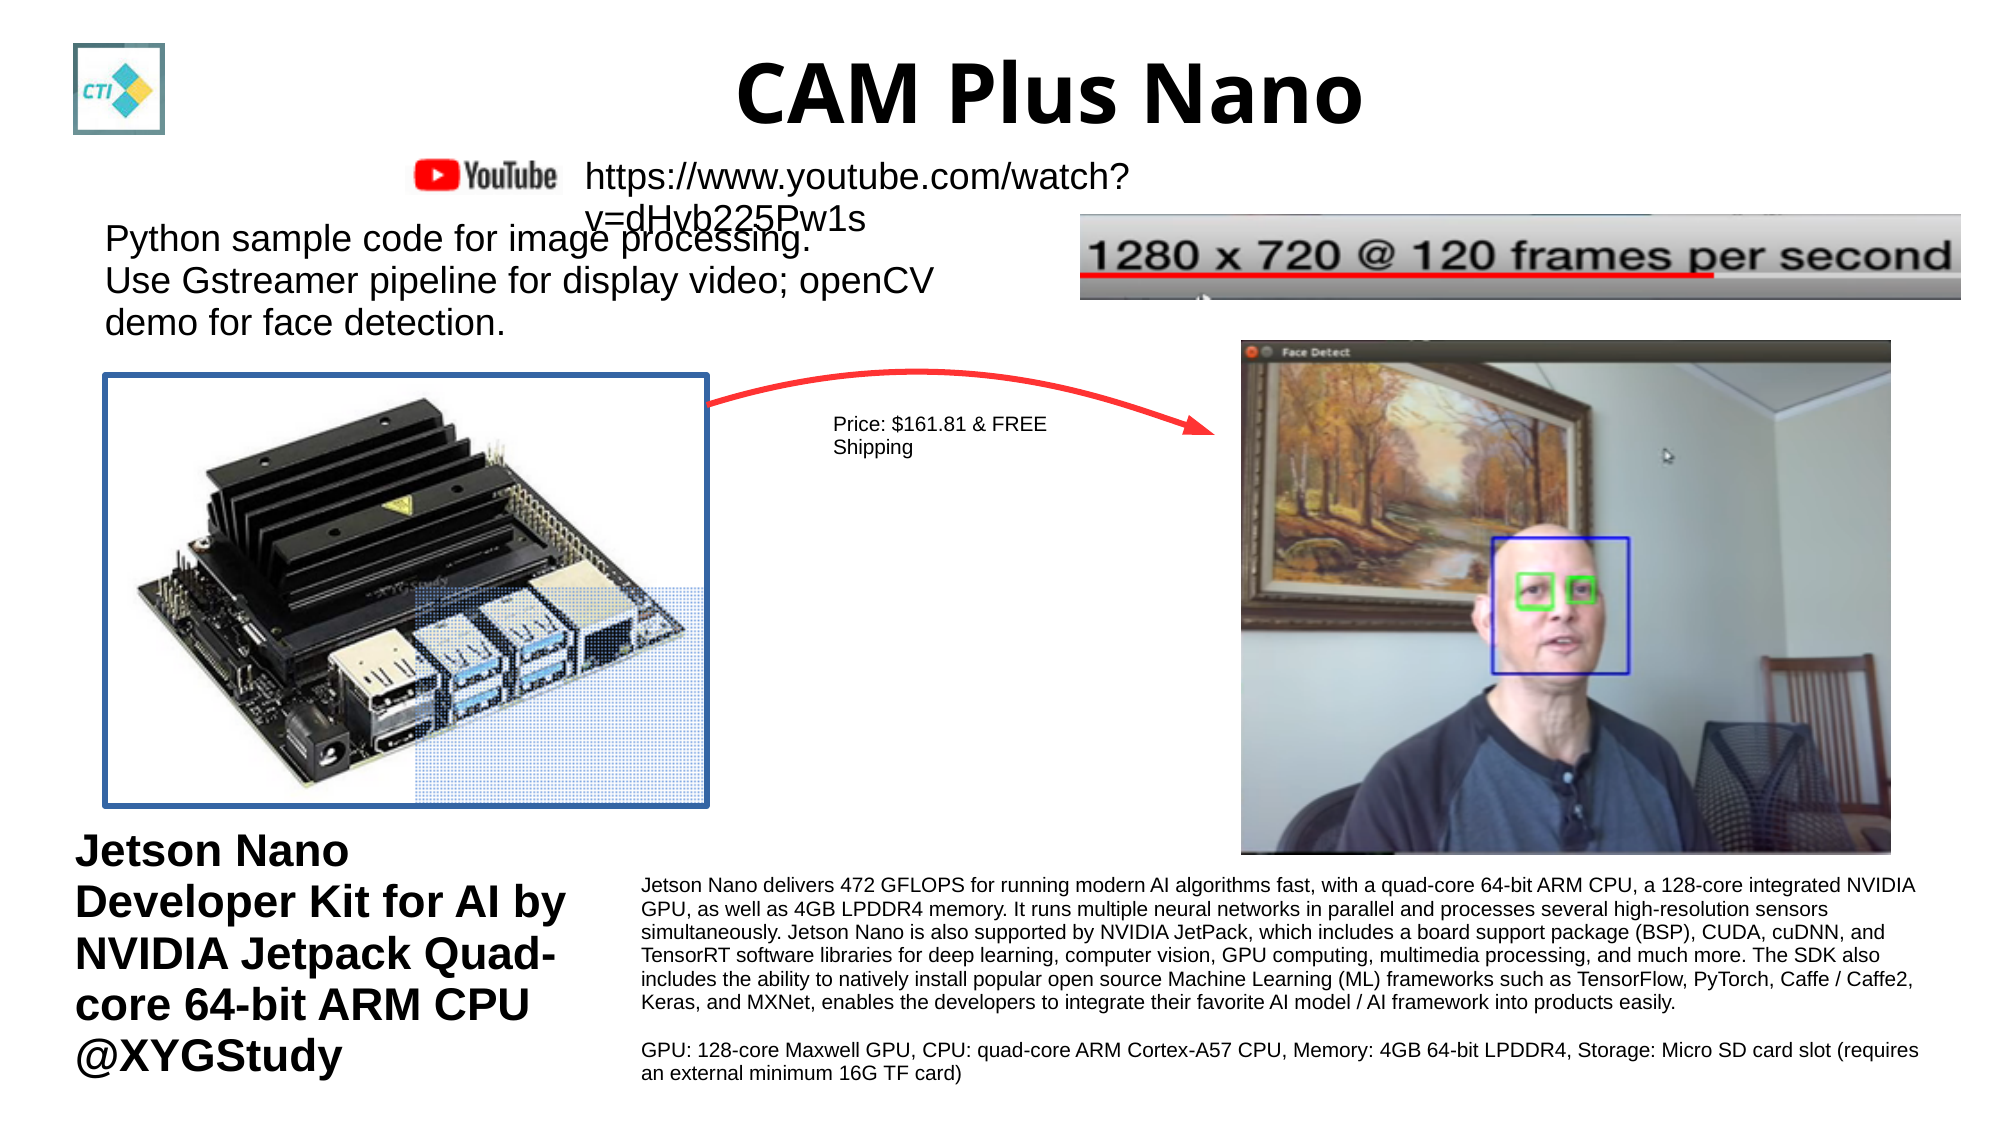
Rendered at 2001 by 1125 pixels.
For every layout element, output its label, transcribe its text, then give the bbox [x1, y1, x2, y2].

picture [405, 152, 563, 196]
picture [108, 378, 704, 803]
text_box Jetson Nano Developer Kit for AI by NVIDIA Jetpack Quad-core 64-bit ARM CPU @XYGStudy [60, 817, 586, 1125]
picture [1241, 340, 1891, 856]
title CAM Plus Nano [300, 30, 1801, 148]
text_box Python sample code for image processing. Use Gstreamer pipeline for display video; openCV demo for face detection. [90, 210, 991, 352]
text_box https://www.youtube.com/watch?v=dHvb225Pw1s [570, 147, 1427, 205]
picture [1080, 214, 1961, 300]
text_box Price: $161.81 & FREE Shipping [818, 404, 1096, 516]
text_box Jetson Nano delivers 472 GFLOPS for running modern AI algorithms fast, with a quad-core 64-bit ARM CPU, a 128-core integrated NVIDIA GPU, as well as 4GB LPDDR4 memory. It runs multiple neural networks in parallel and processes several high-resolution sensors simultaneously. Jetson Nano is also supported by NVIDIA JetPack, which includes a board support package (BSP), CUDA, cuDNN, and TensorRT software libraries for deep learning, computer vision, GPU computing, multimedia processing, and much more. The SDK also includes the ability to natively install popular open source Machine Learning (ML) frameworks such as TensorFlow, PyTorch, Caffe / Caffe2, Keras, and MXNet, enables the developers to integrate their favorite AI model / AI framework into products easily. GPU: 128-core Maxwell GPU, CPU: quad-core ARM Cortex-A57 CPU, Memory: 4GB 64-bit LPDDR4, Storage: Micro SD card slot (requires an external minimum 16G TF card) [626, 866, 1962, 1125]
picture [73, 43, 165, 135]
